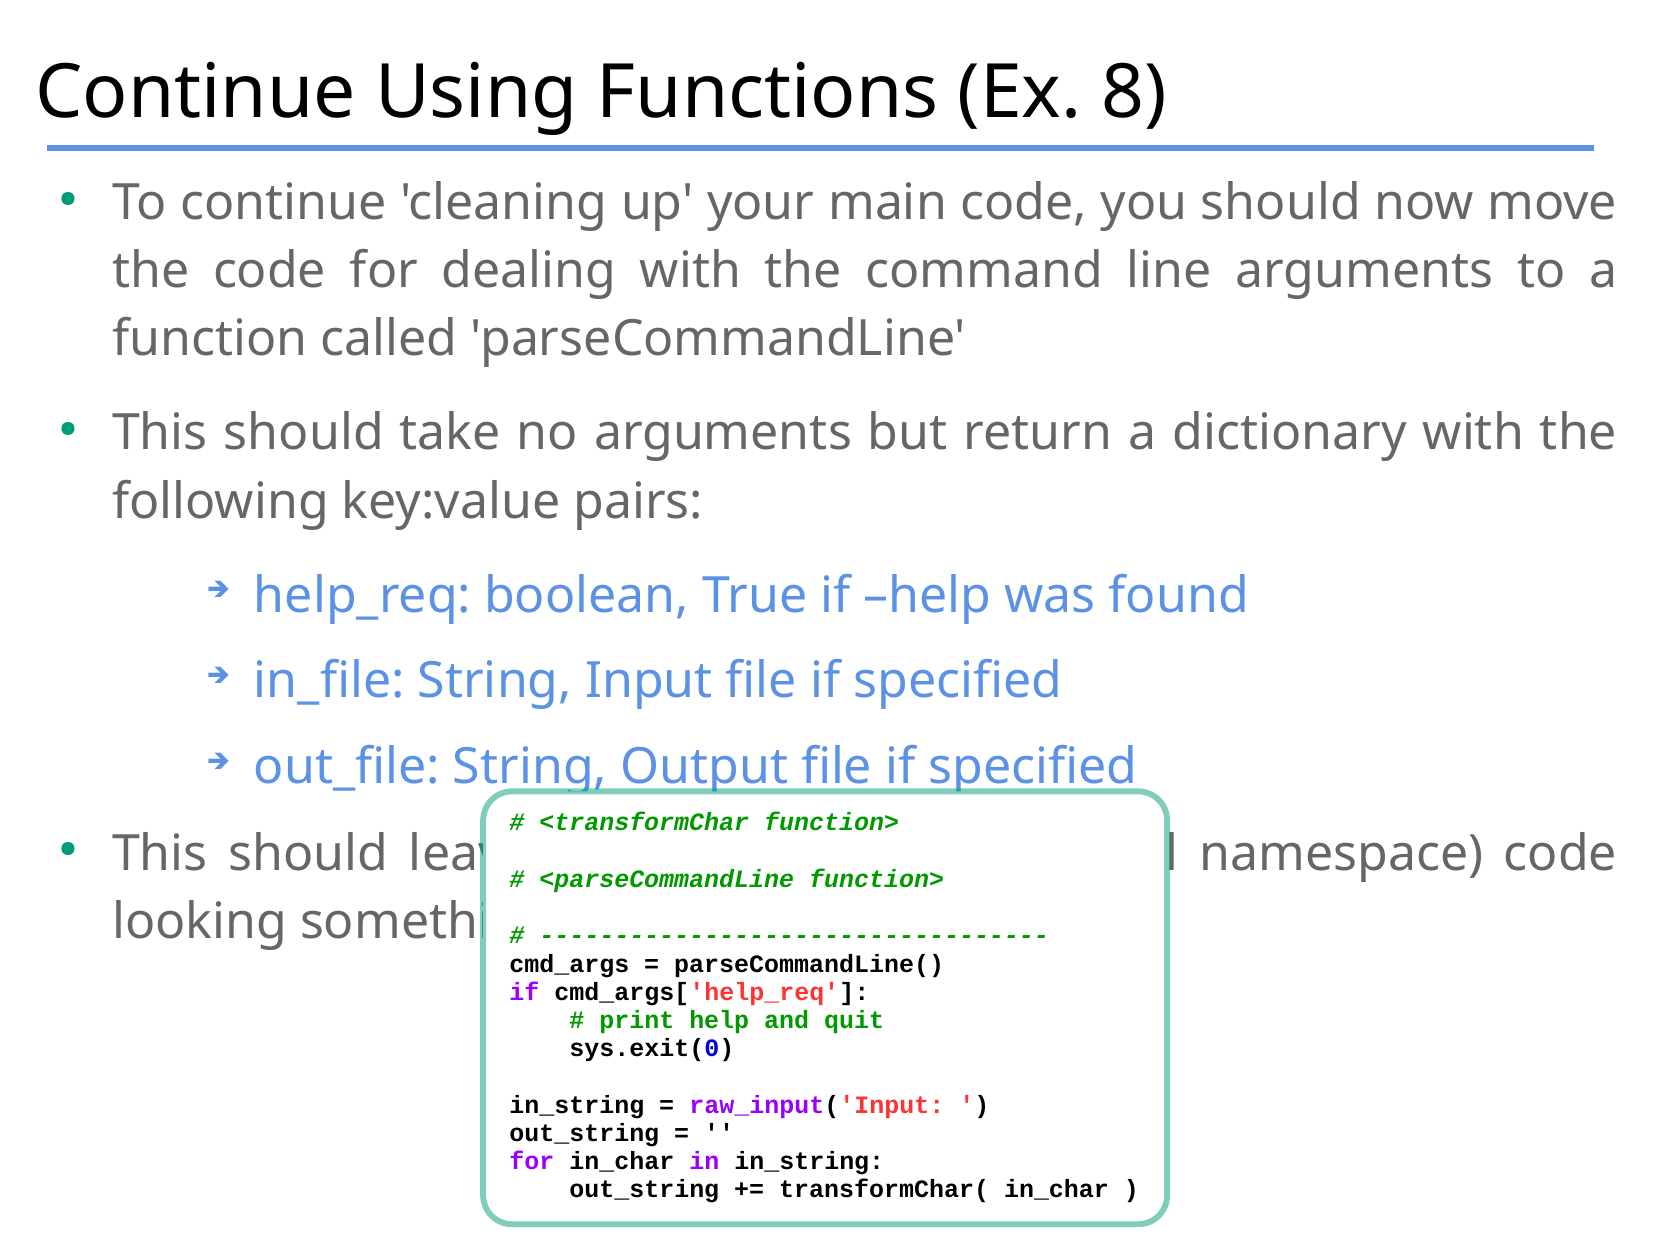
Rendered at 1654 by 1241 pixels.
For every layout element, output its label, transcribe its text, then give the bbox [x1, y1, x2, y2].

title Continue Using Functions (Ex. 8) [35, 29, 1217, 148]
text_box # <transformChar function> # <parseCommandLine function> # ---------------------------------- cmd_args = parseCommandLine() if cmd_args['help_req']: # print help and quit sys.exit(0) in_string = raw_input('Input: ') out_string = '' for in_char in in_string: out_string += transformChar( in_char ) [483, 791, 1168, 1225]
list To continue 'cleaning up' your main code, you should now move the code for dealing with the command line arguments to a function called 'parseCommandLine' This should take no arguments but return a dictionary with the following key:value pairs: help_req: boolean, True if –help was found in_file: String, Input file if specified out_file: String, Output file if specified This should leave you with the main (global namespace) code looking something like this: [41, 165, 1619, 1241]
